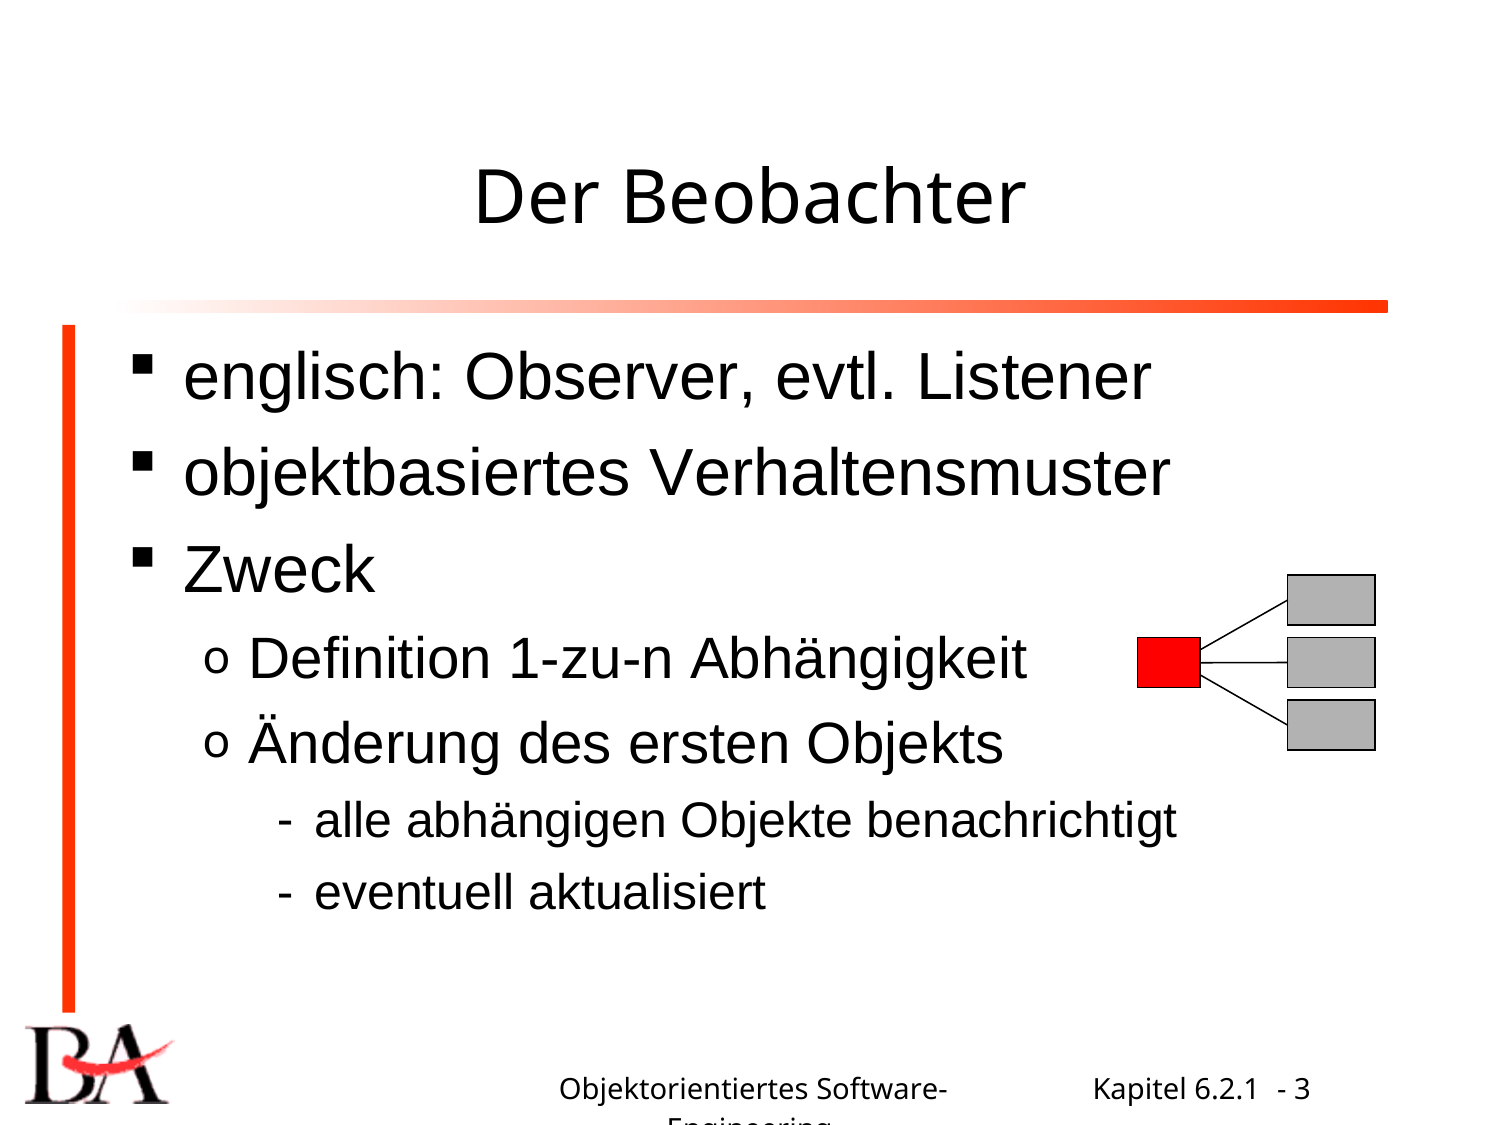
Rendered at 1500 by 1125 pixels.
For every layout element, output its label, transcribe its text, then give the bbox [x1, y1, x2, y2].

text_box [1287, 699, 1375, 750]
text_box [1287, 575, 1375, 625]
list englisch: Observer, evtl. Listener objektbasiertes Verhaltensmuster Zweck Definition 1-zu-n Abhängigkeit Änderung des ersten Objekts alle abhängigen Objekte benachrichtigt eventuell aktualisiert [112, 324, 1388, 1051]
text_box [1287, 637, 1375, 688]
text_box [1137, 637, 1201, 688]
title Der Beobachter [112, 99, 1388, 288]
picture [24, 1024, 175, 1104]
